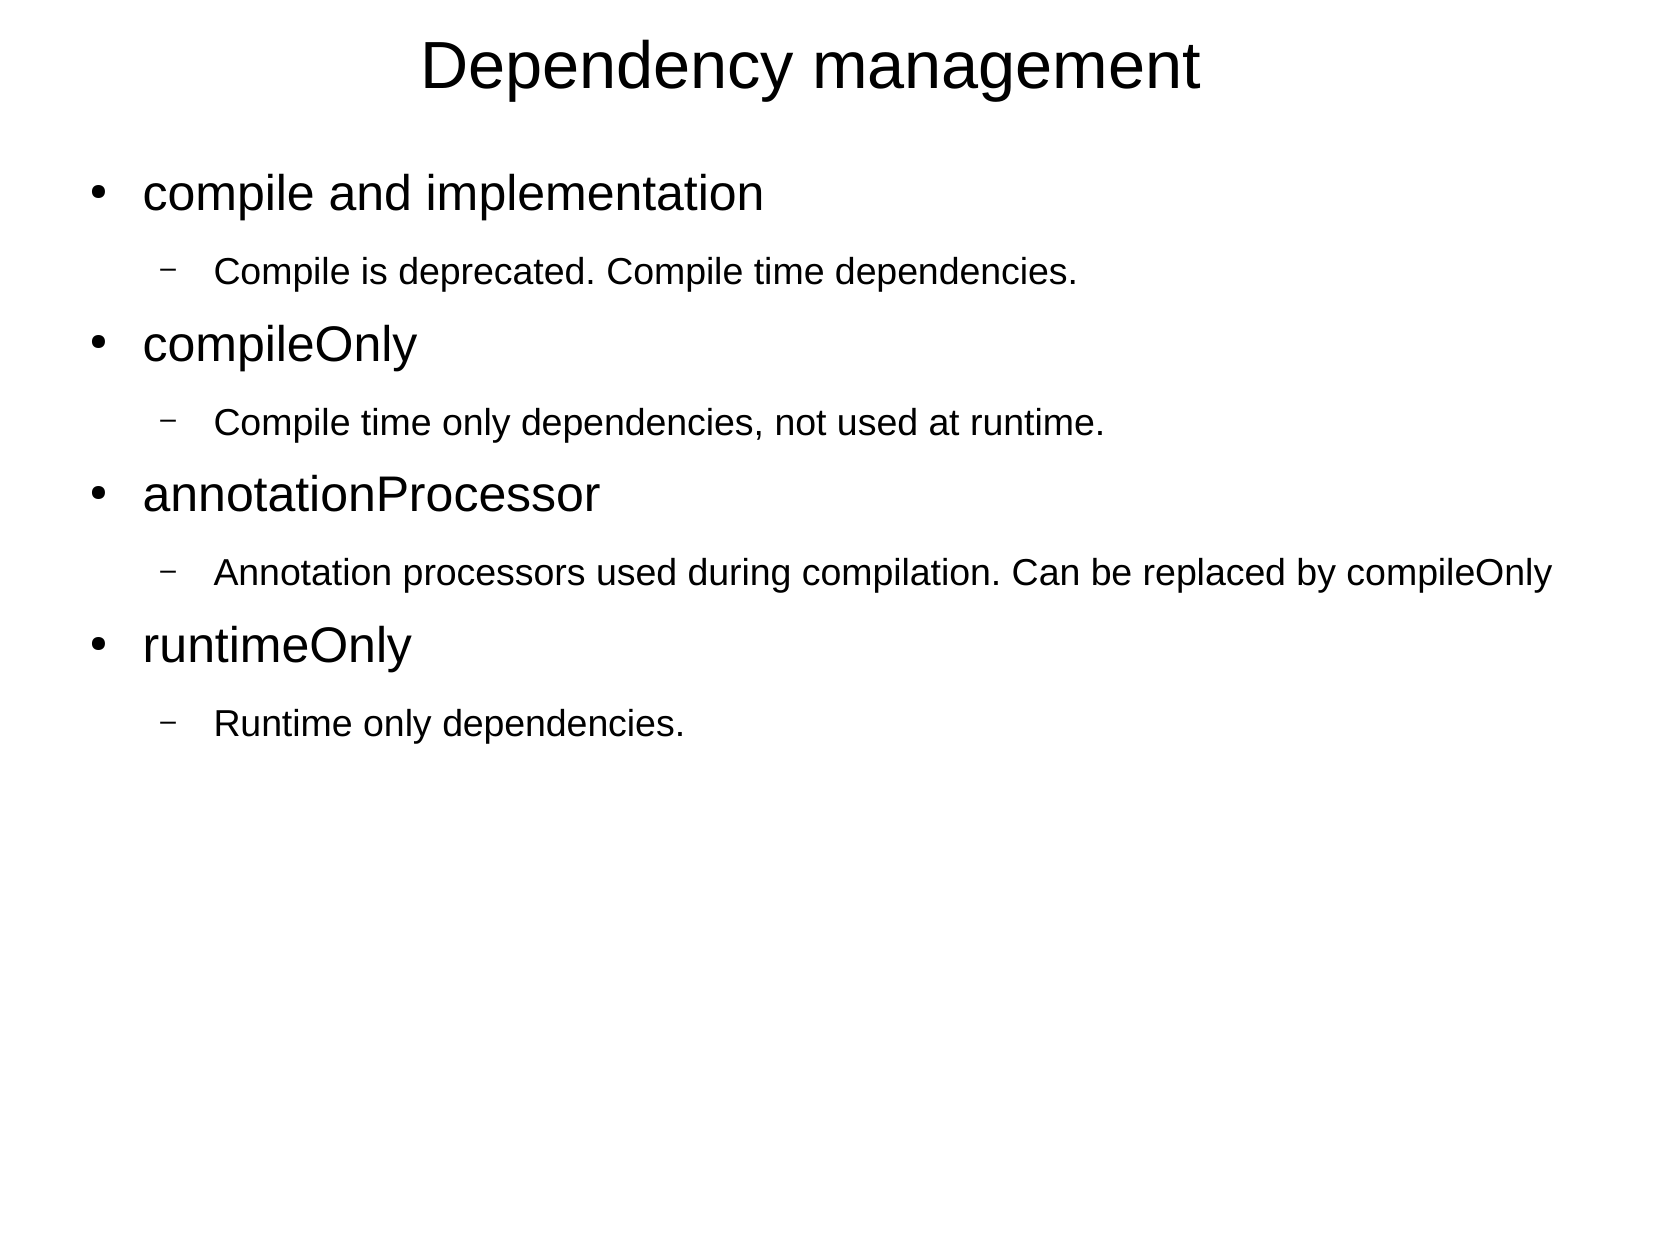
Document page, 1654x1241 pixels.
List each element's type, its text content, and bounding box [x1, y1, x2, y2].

title Dependency management [15, 0, 1571, 136]
list compile and implementation Compile is deprecated. Compile time dependencies. compileOnly Compile time only dependencies, not used at runtime. annotationProcessor Annotation processors used during compilation. Can be replaced by compileOnly runtimeOnly Runtime only dependencies. [71, 165, 1561, 745]
